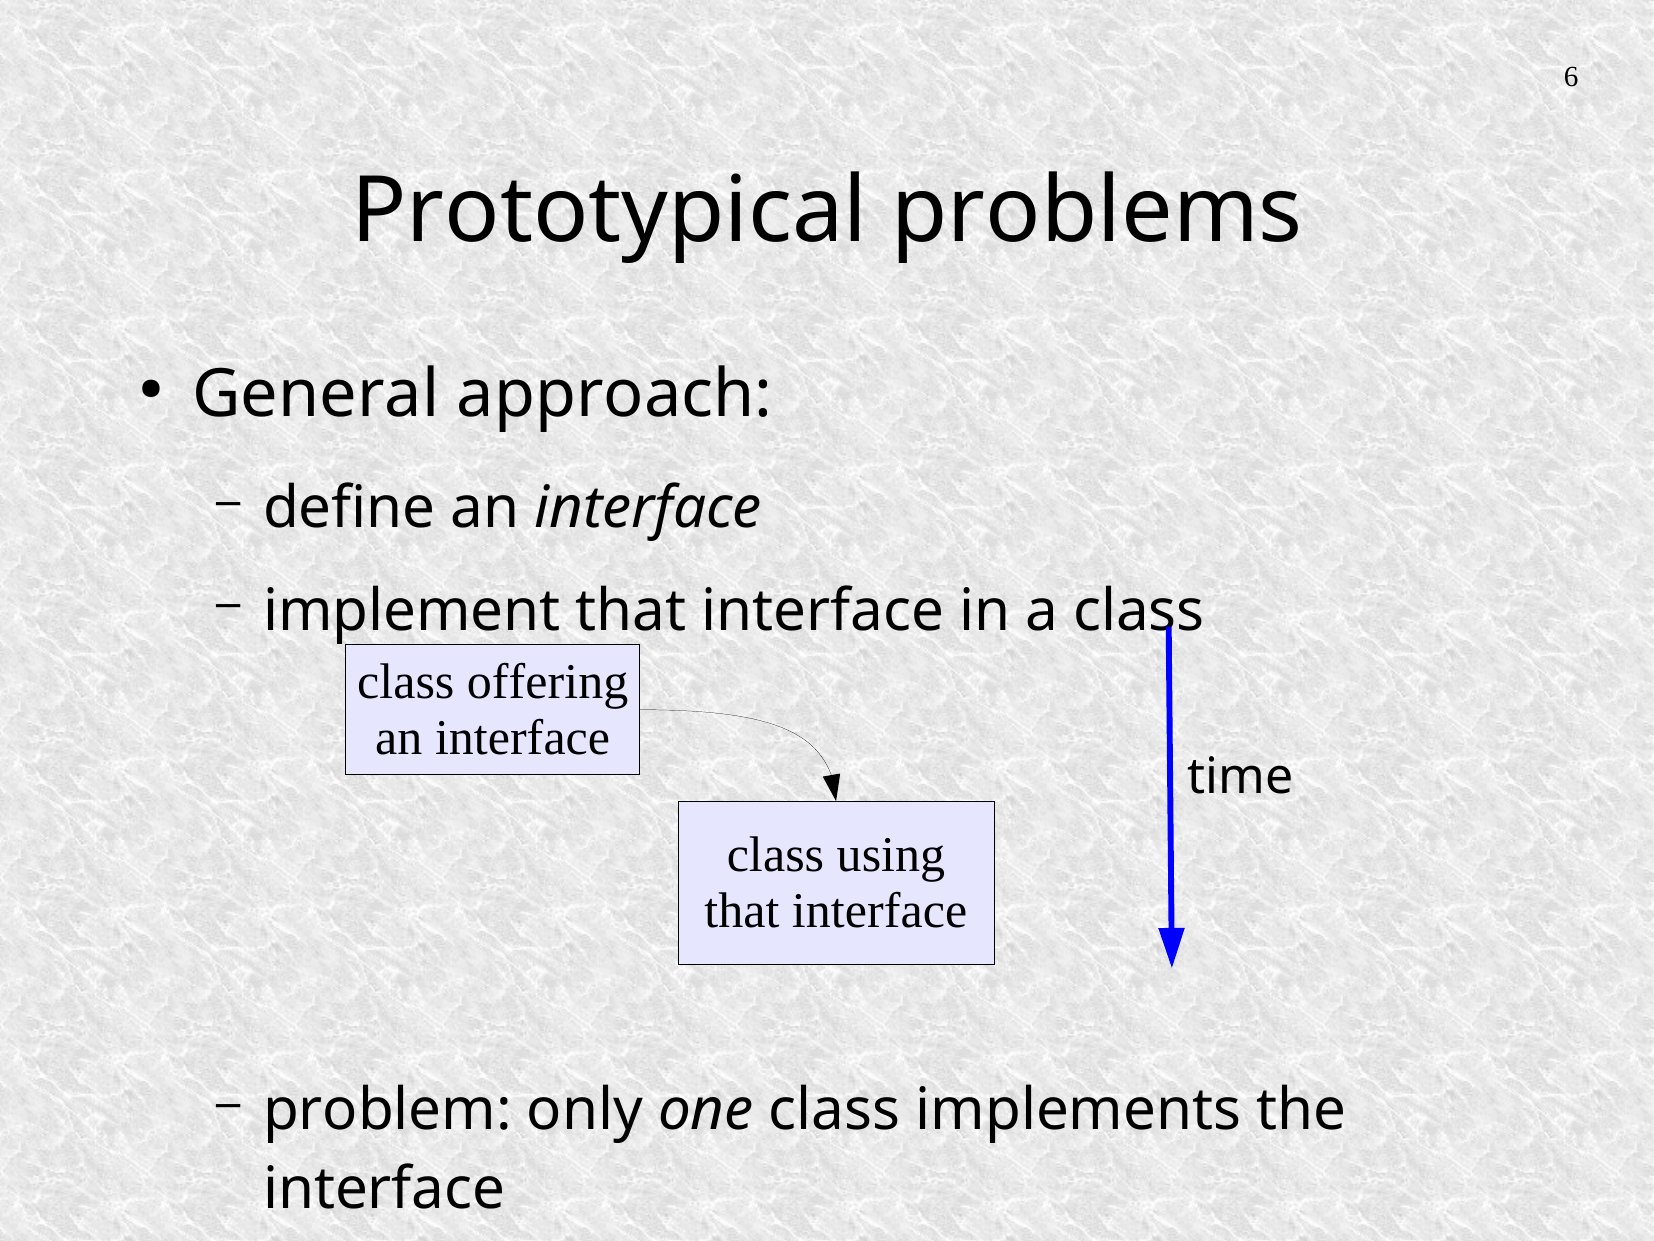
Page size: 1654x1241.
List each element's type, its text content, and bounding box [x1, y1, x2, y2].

picture [0, 0, 1654, 1241]
text_box time [1187, 739, 1301, 801]
title Prototypical problems [121, 102, 1534, 311]
text_box class offering an interface [345, 644, 640, 775]
list General approach: define an interface implement that interface in a class problem: only one class implements the interface [121, 344, 1534, 1137]
text_box class using that interface [678, 801, 995, 965]
